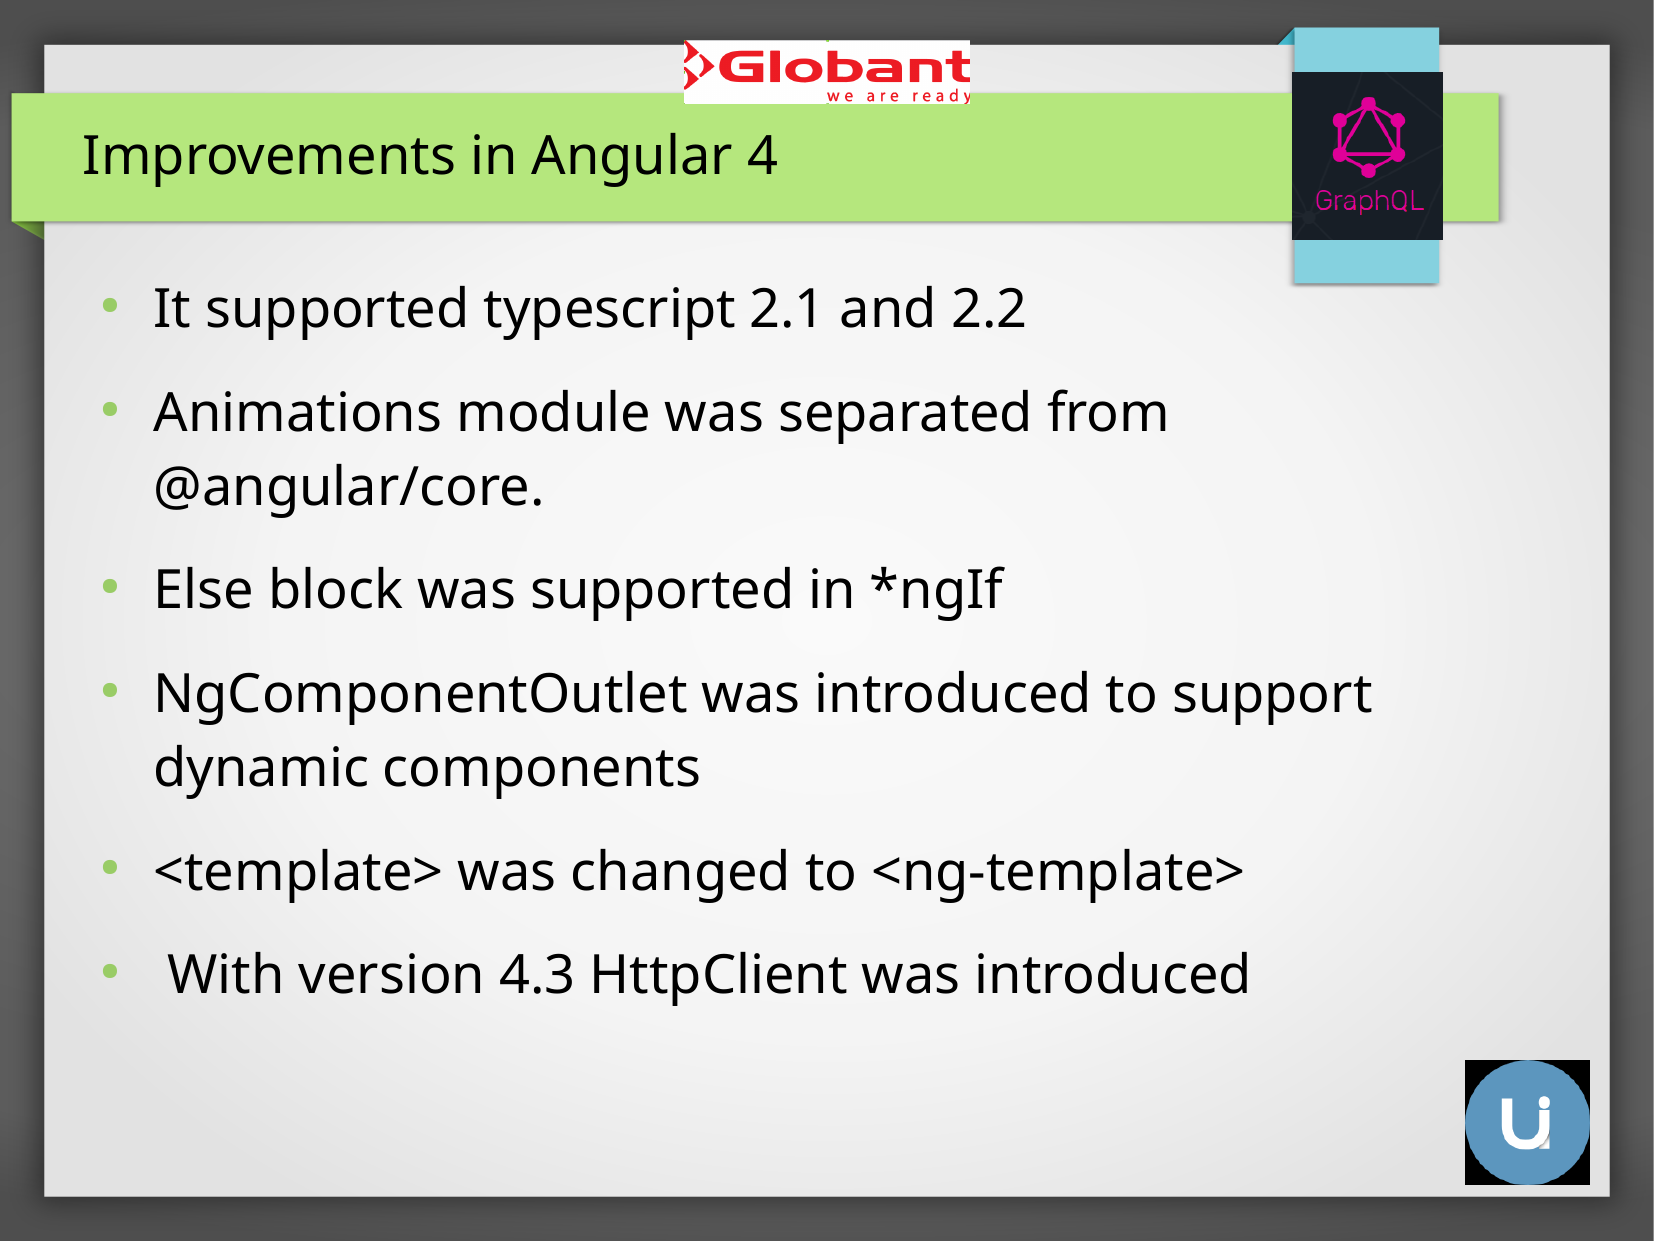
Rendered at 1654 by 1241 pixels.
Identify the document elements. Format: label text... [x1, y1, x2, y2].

title Improvements in Angular 4 [82, 94, 1264, 213]
picture [0, 0, 1654, 1241]
list It supported typescript 2.1 and 2.2 Animations module was separated from @angular/core. Else block was supported in *ngIf NgComponentOutlet was introduced to support dynamic components <template> was changed to <ng-template> With version 4.3 HttpClient was introduced [82, 270, 1571, 1171]
